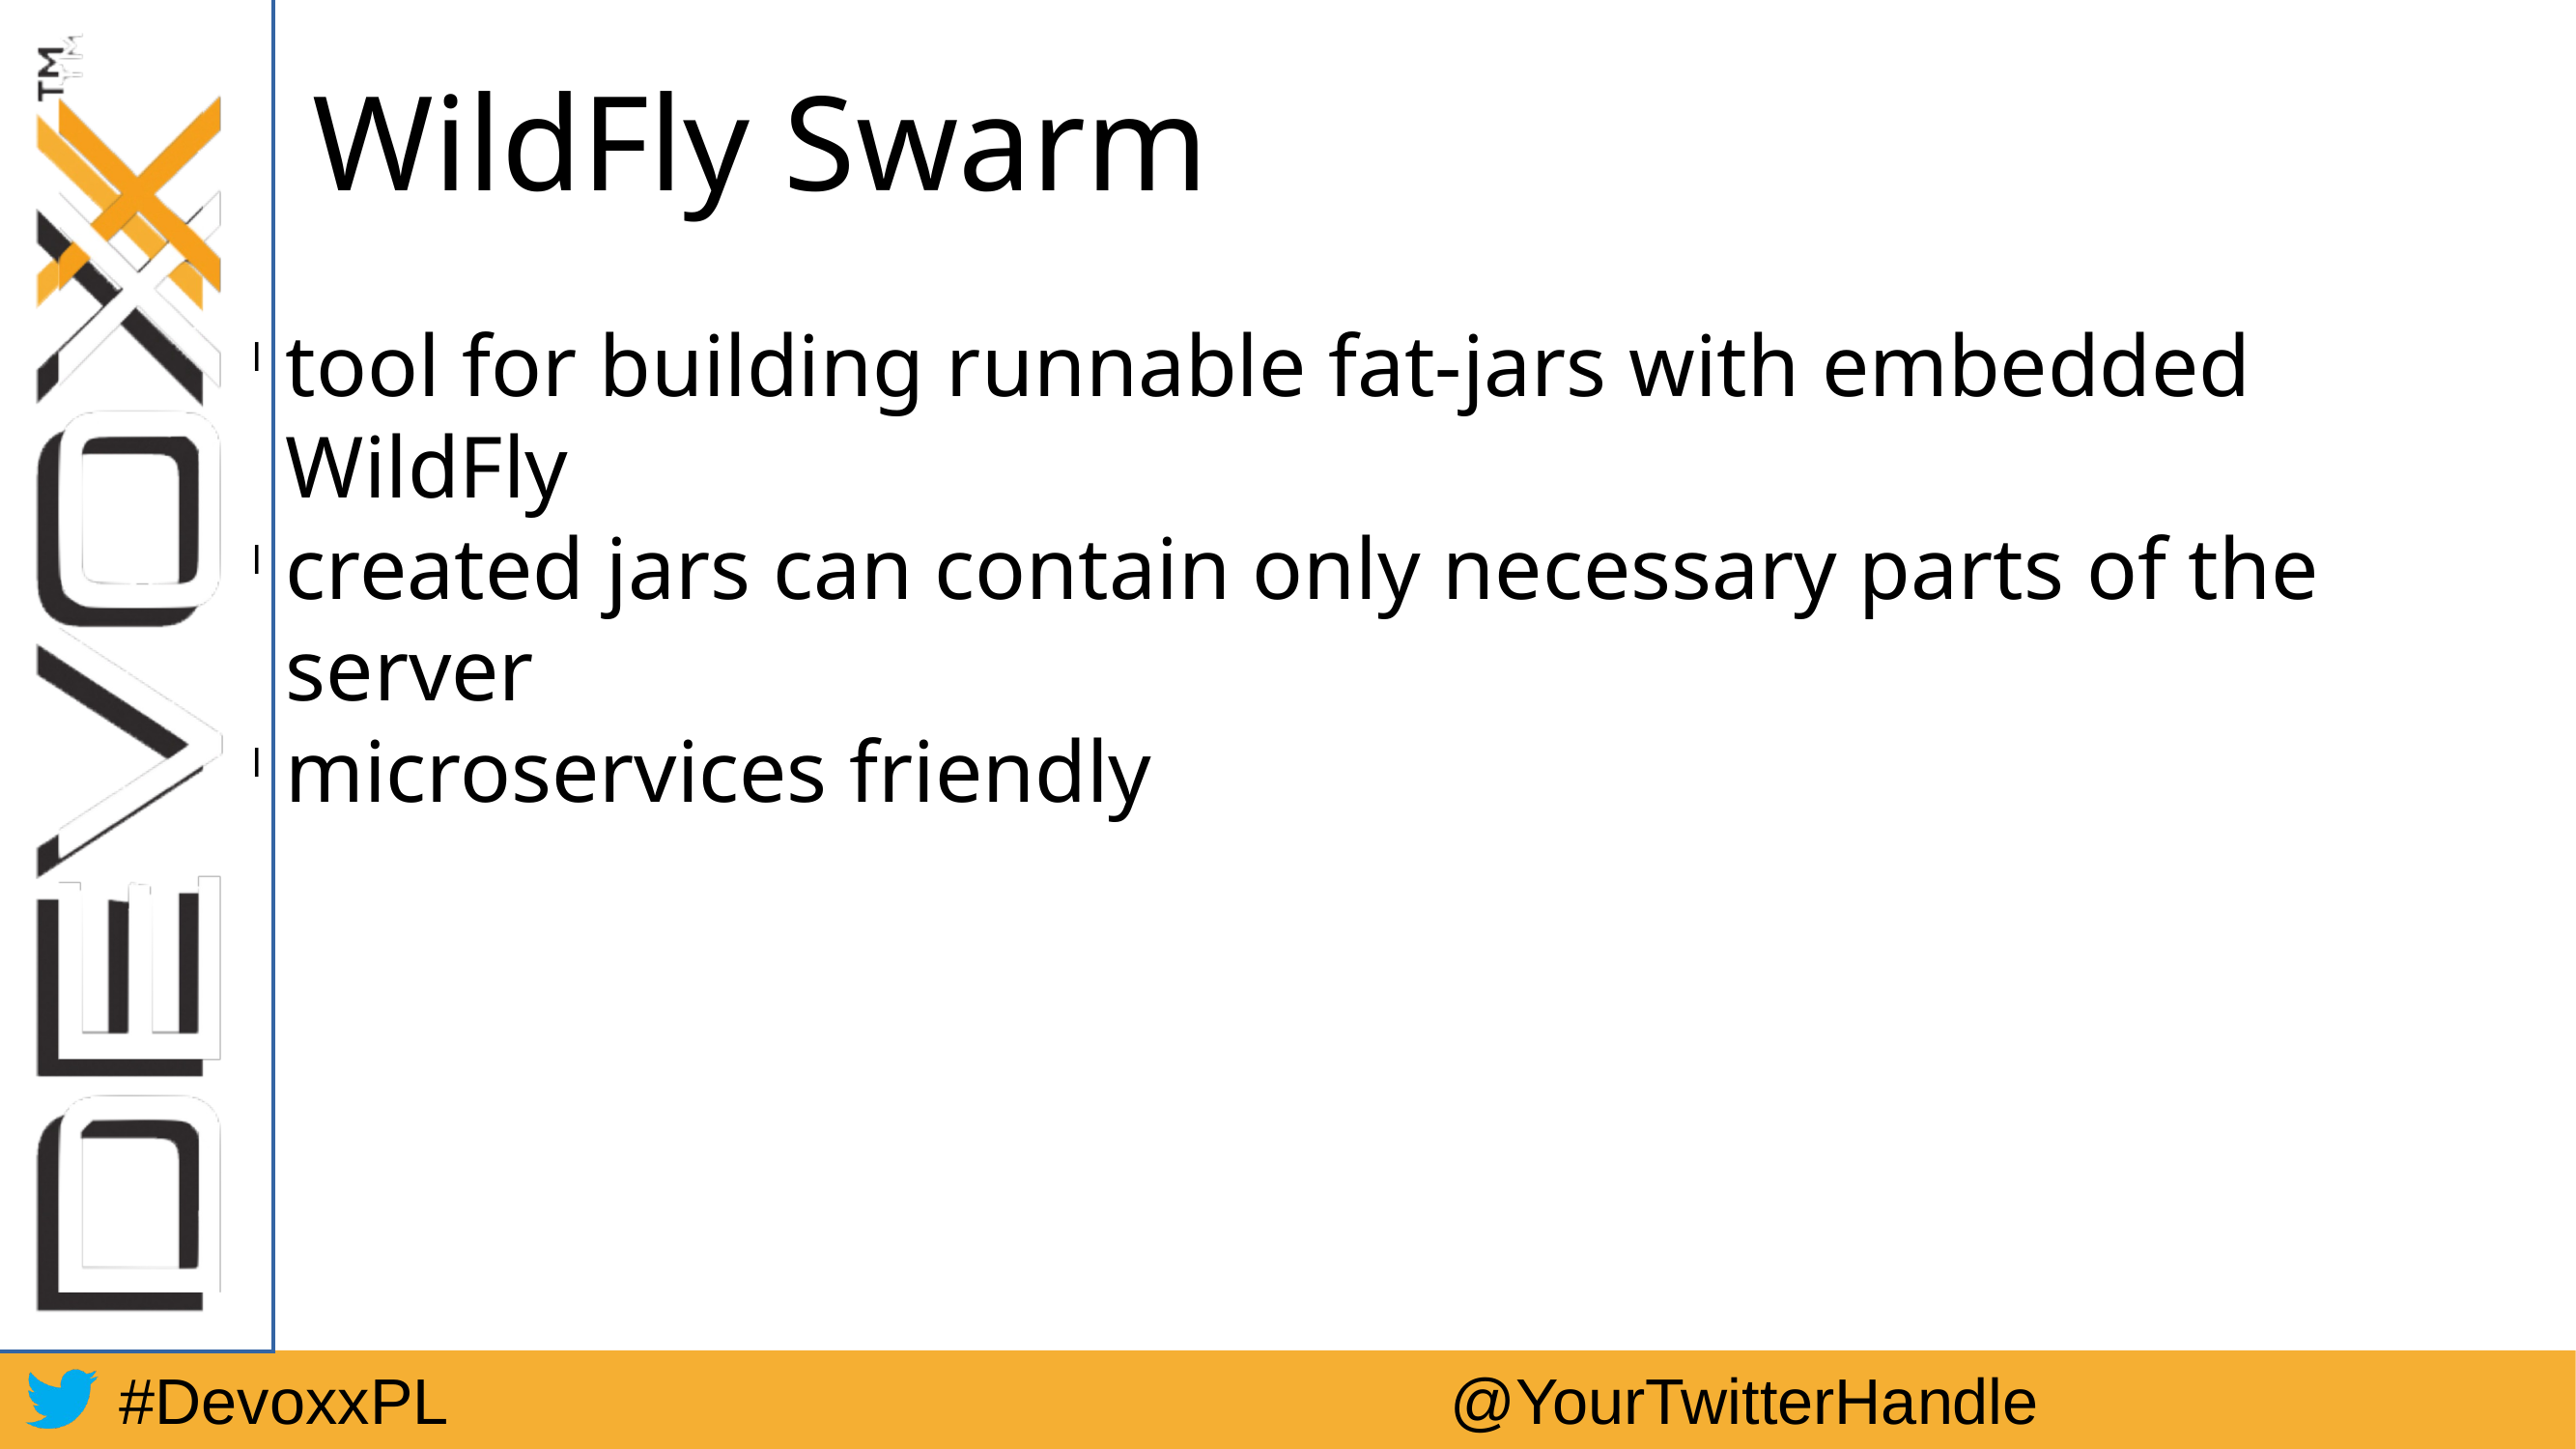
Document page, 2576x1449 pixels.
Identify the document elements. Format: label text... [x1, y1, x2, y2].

picture [60, 34, 223, 1292]
text_box WildFly Swarm [312, 19, 2522, 258]
picture [0, 1353, 123, 1449]
picture [0, 39, 220, 1350]
text_box tool for building runnable fat-jars with embedded WildFly created jars can contain only necessary parts of the server microservices friendly [251, 311, 2526, 1332]
